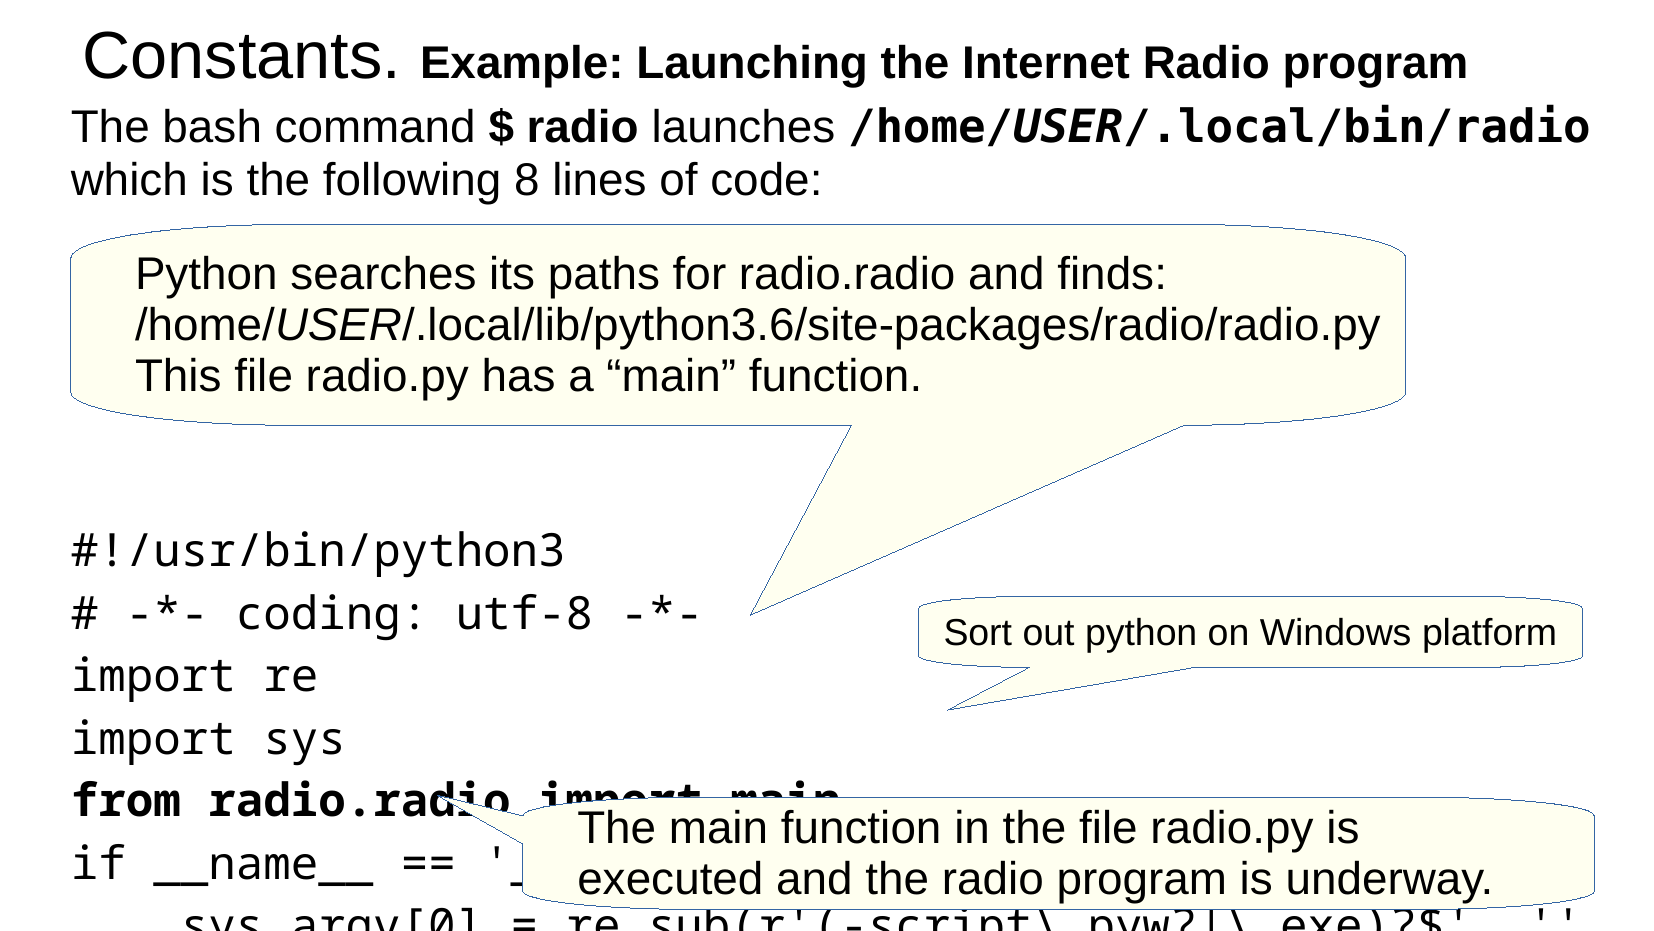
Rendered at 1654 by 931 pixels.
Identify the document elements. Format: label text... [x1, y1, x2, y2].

title Constants. Example: Launching the Internet Radio program [82, 10, 1571, 100]
text_box The main function in the file radio.py is executed and the radio program is underway. [437, 795, 1595, 910]
text_box Sort out python on Windows platform [918, 596, 1583, 711]
text_box The bash command $ radio launches /home/USER/.local/bin/radio which is the following 8 lines of code: #!/usr/bin/python3 # -*- coding: utf-8 -*- import re import sys from radio.radio import main if __name__ == '__main__': sys.argv[0] = re.sub(r'(-script\.pyw?|\.exe)?$', '', sys.argv[0]) sys.exit(main()) [70, 100, 1654, 800]
text_box Python searches its paths for radio.radio and finds: /home/USER/.local/lib/python3.6/site-packages/radio/radio.py This file radio.py has a “main” function. [70, 224, 1406, 616]
